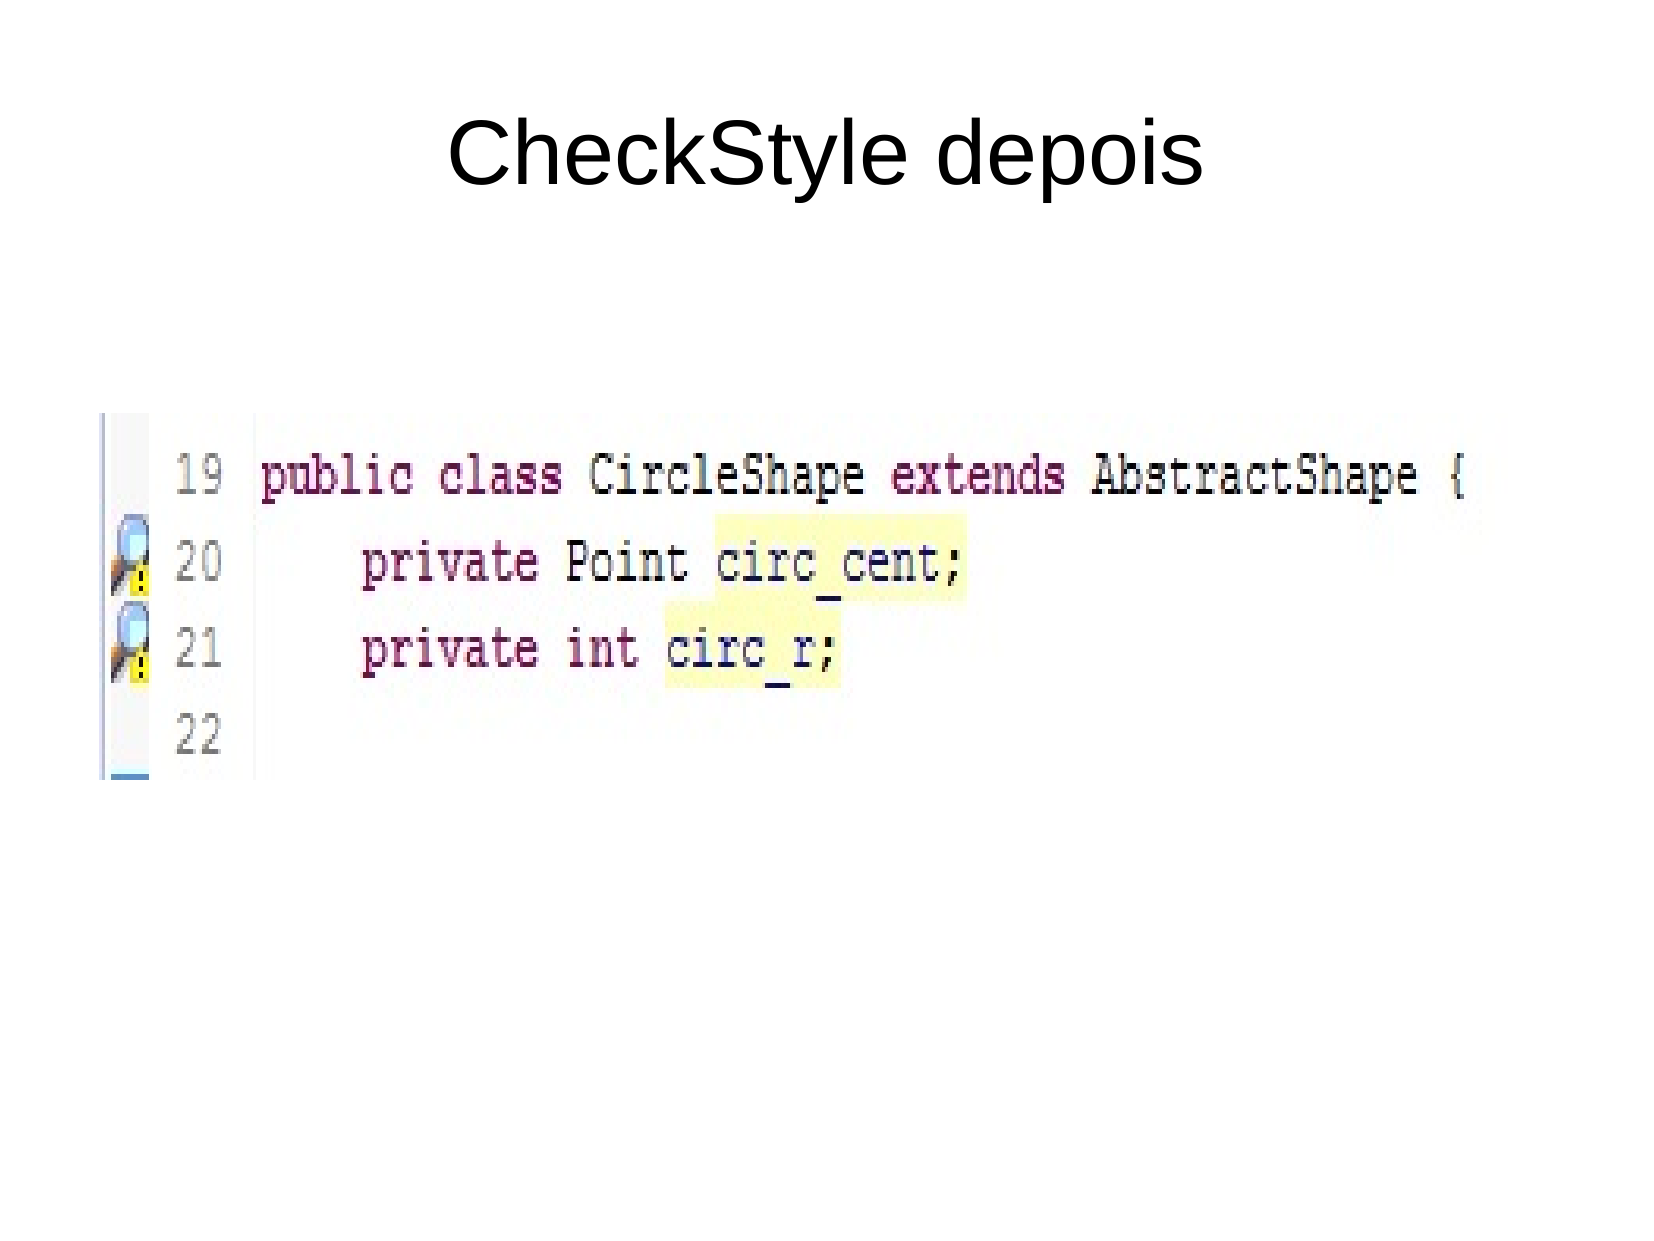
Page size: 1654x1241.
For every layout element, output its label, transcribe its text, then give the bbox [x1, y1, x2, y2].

title CheckStyle depois [82, 49, 1571, 257]
picture [99, 413, 1571, 780]
